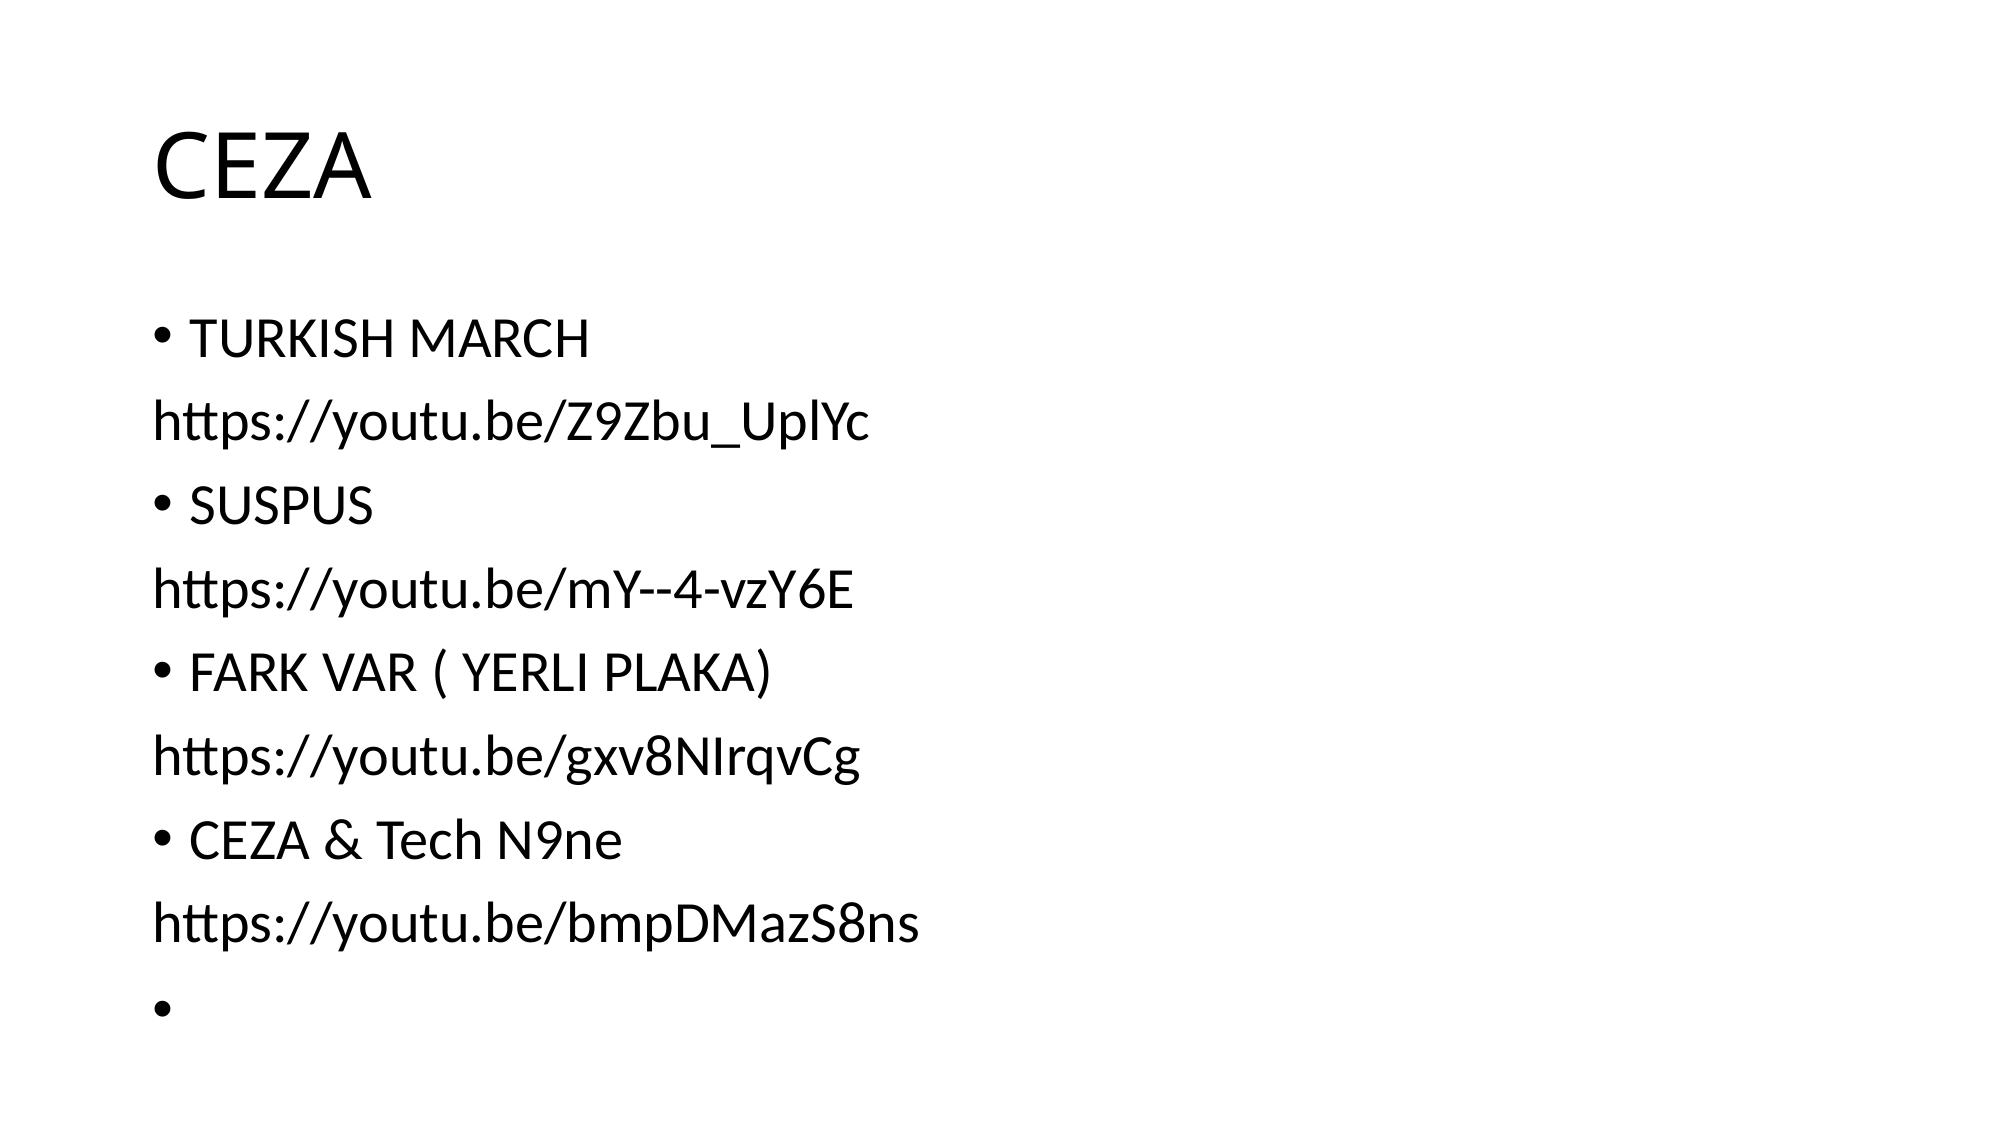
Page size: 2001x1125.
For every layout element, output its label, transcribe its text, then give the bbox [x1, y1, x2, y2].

list TURKISH MARCH https://youtu.be/Z9Zbu_UplYc SUSPUS https://youtu.be/mY--4-vzY6E FARK VAR ( YERLI PLAKA) https://youtu.be/gxv8NIrqvCg CEZA & Tech N9ne https://youtu.be/bmpDMazS8ns [137, 299, 1863, 1014]
title CEZA [137, 59, 1863, 278]
